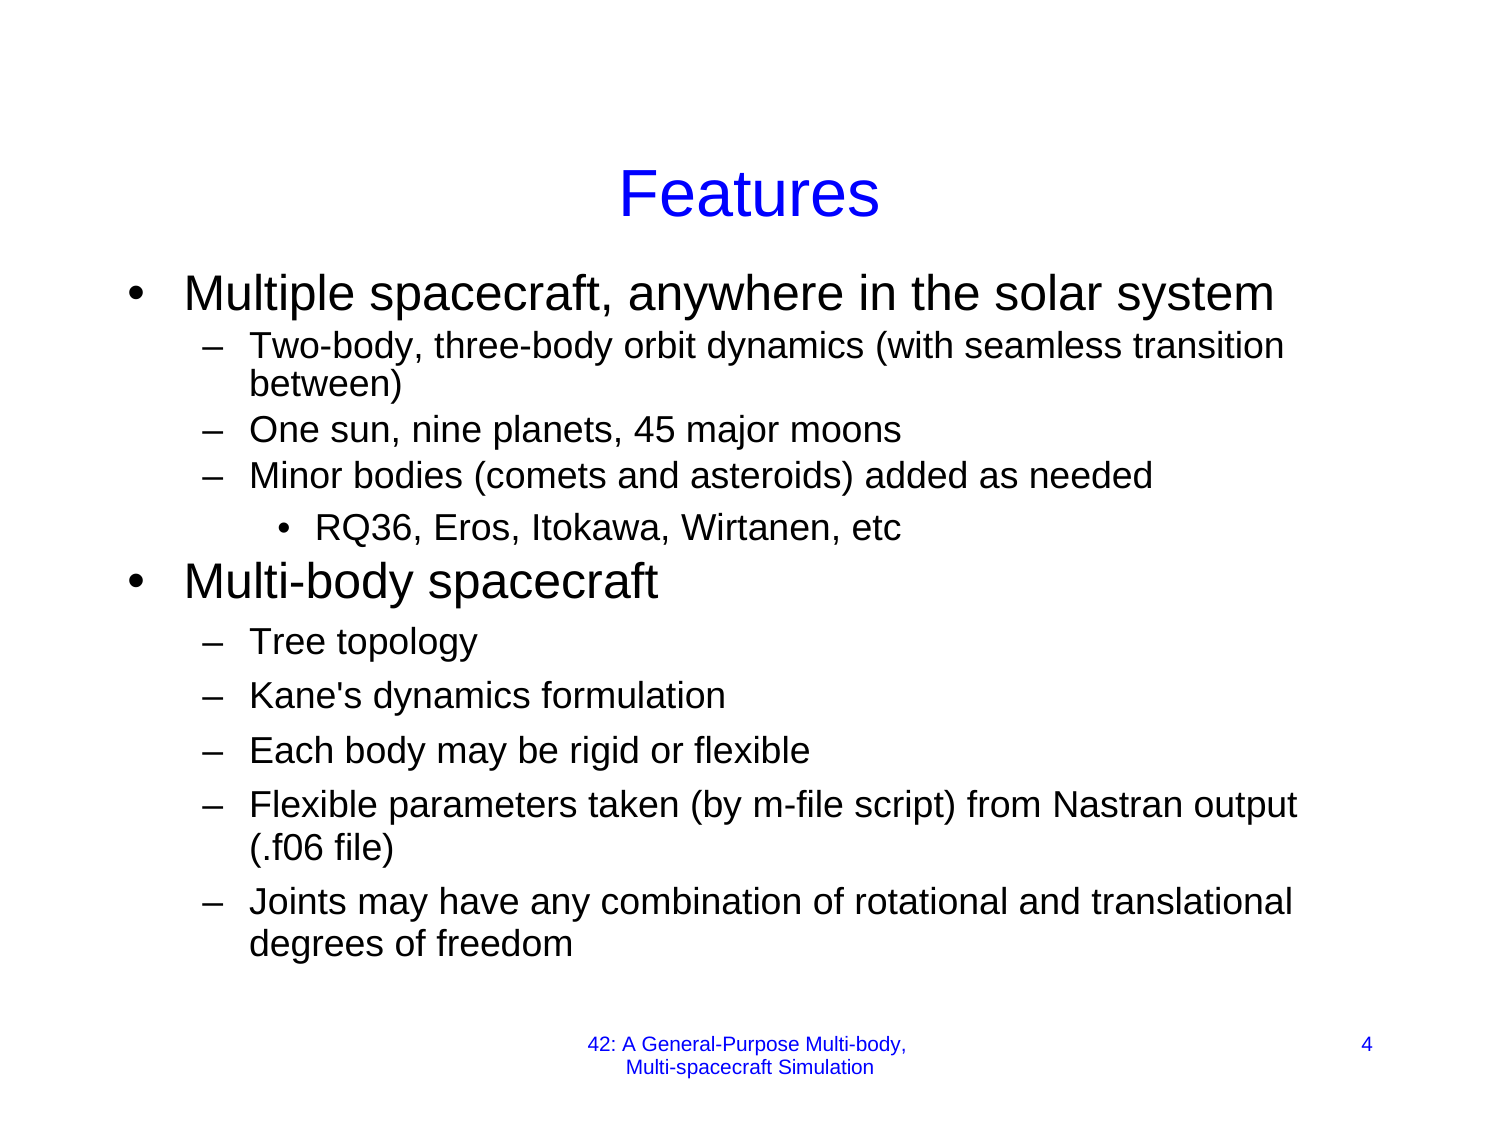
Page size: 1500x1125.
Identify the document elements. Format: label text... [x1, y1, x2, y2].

title Features [112, 99, 1388, 262]
list Multiple spacecraft, anywhere in the solar system Two-body, three-body orbit dynamics (with seamless transition between) One sun, nine planets, 45 major moons Minor bodies (comets and asteroids) added as needed RQ36, Eros, Itokawa, Wirtanen, etc Multi-body spacecraft Tree topology Kane's dynamics formulation Each body may be rigid or flexible Flexible parameters taken (by m-file script) from Nastran output (.f06 file) Joints may have any combination of rotational and translational degrees of freedom [112, 262, 1388, 938]
